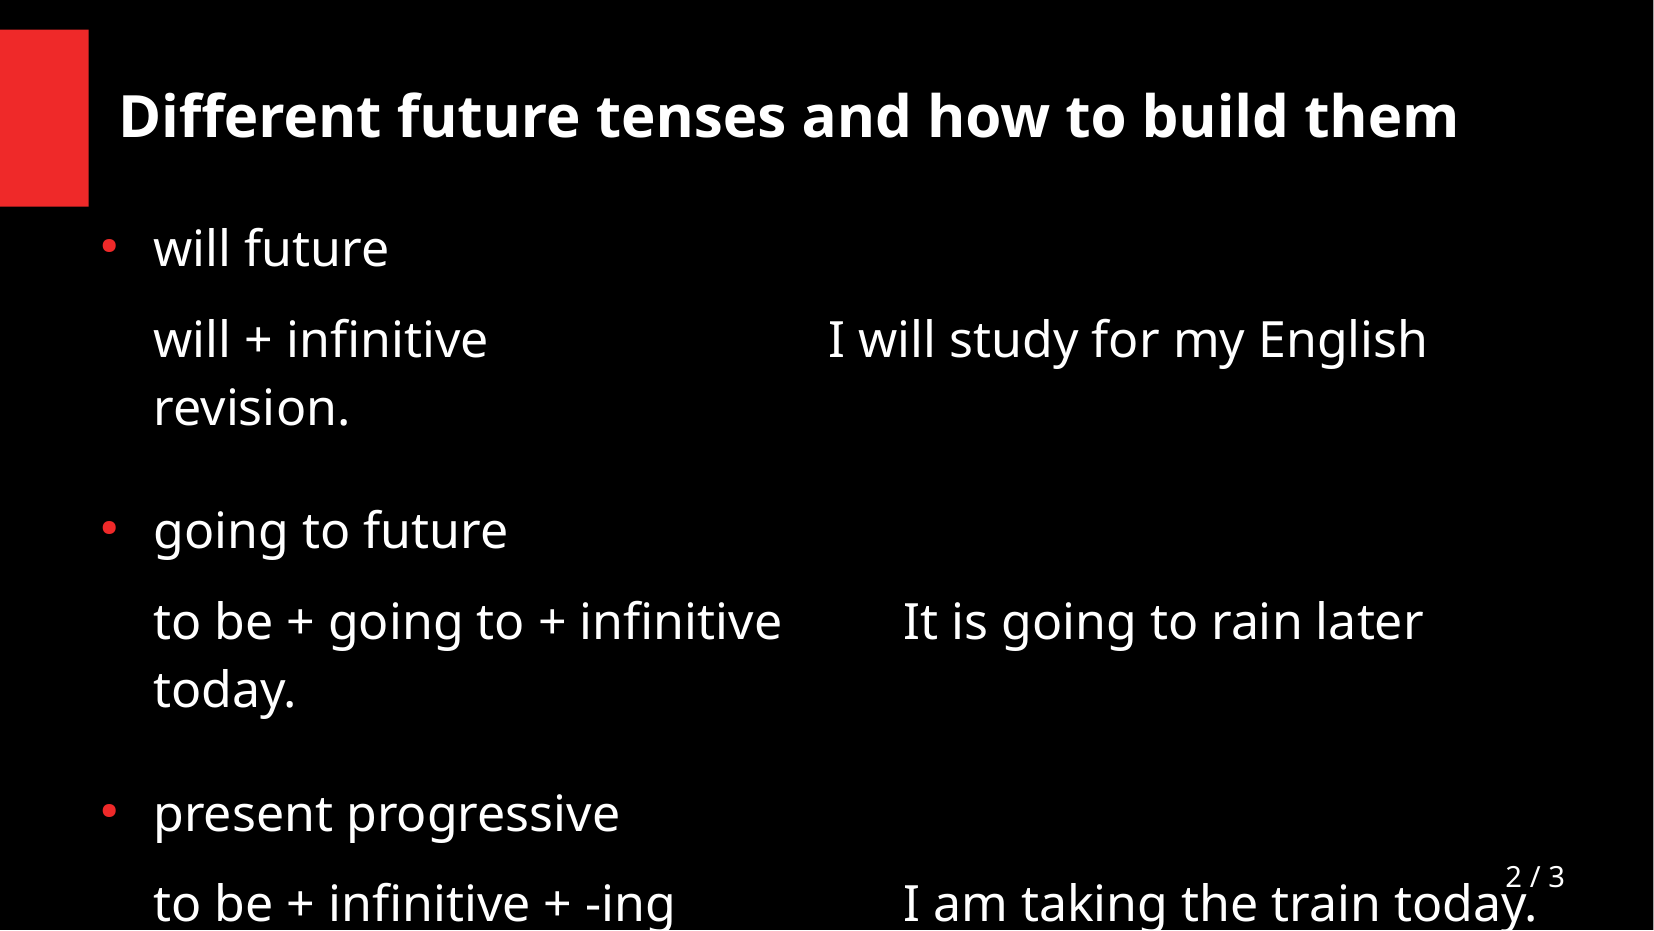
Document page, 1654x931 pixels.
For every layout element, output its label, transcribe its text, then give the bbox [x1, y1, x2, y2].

title Different future tenses and how to build them [118, 37, 1571, 193]
list will future will + infinitive I will study for my English revision. going to future to be + going to + infinitive It is going to rain later today. present progressive to be + infinitive + -ing I am taking the train today. simple Present infinitive + -s The bus leaves at 7 p.m. [82, 213, 1576, 814]
